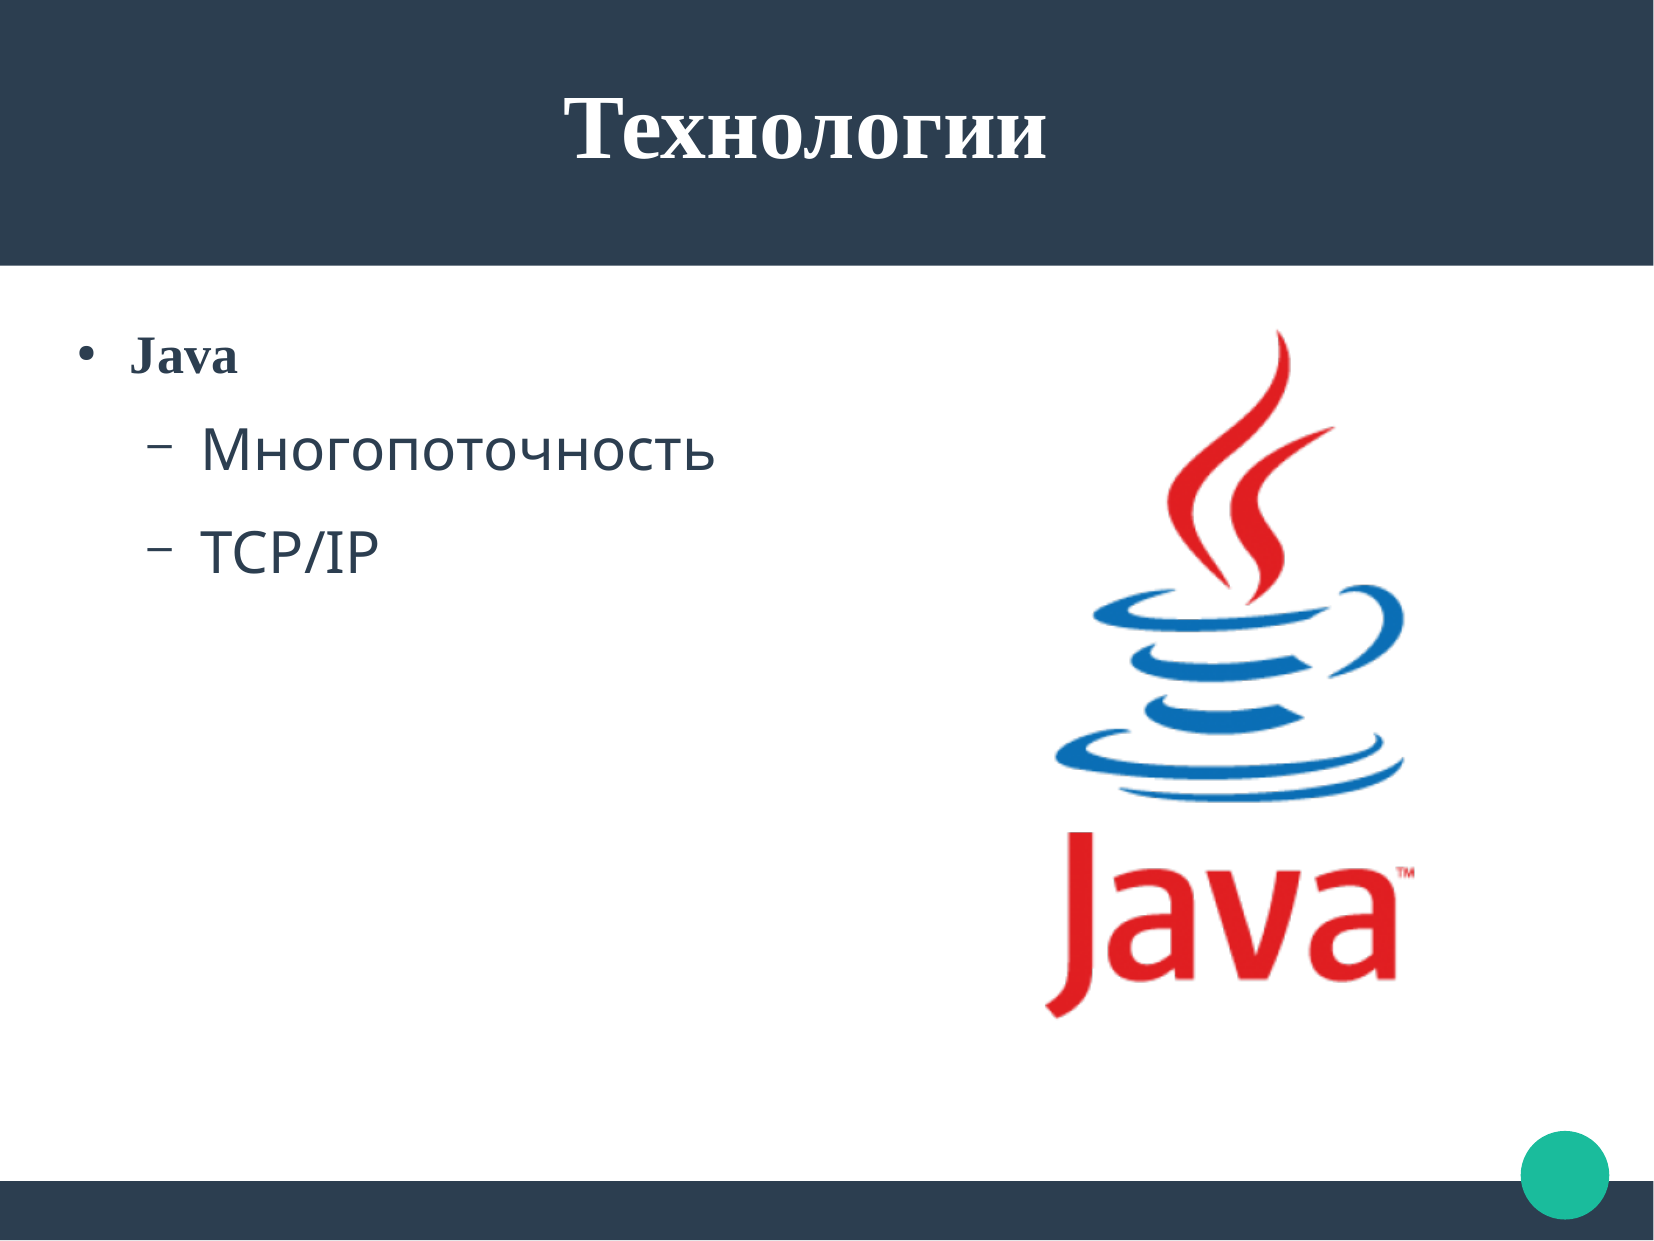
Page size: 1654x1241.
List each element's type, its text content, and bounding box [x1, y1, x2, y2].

picture [825, 269, 1635, 1080]
list Java Многопоточность TCP/IP [59, 324, 1595, 1152]
title Технологии [563, 49, 1090, 207]
